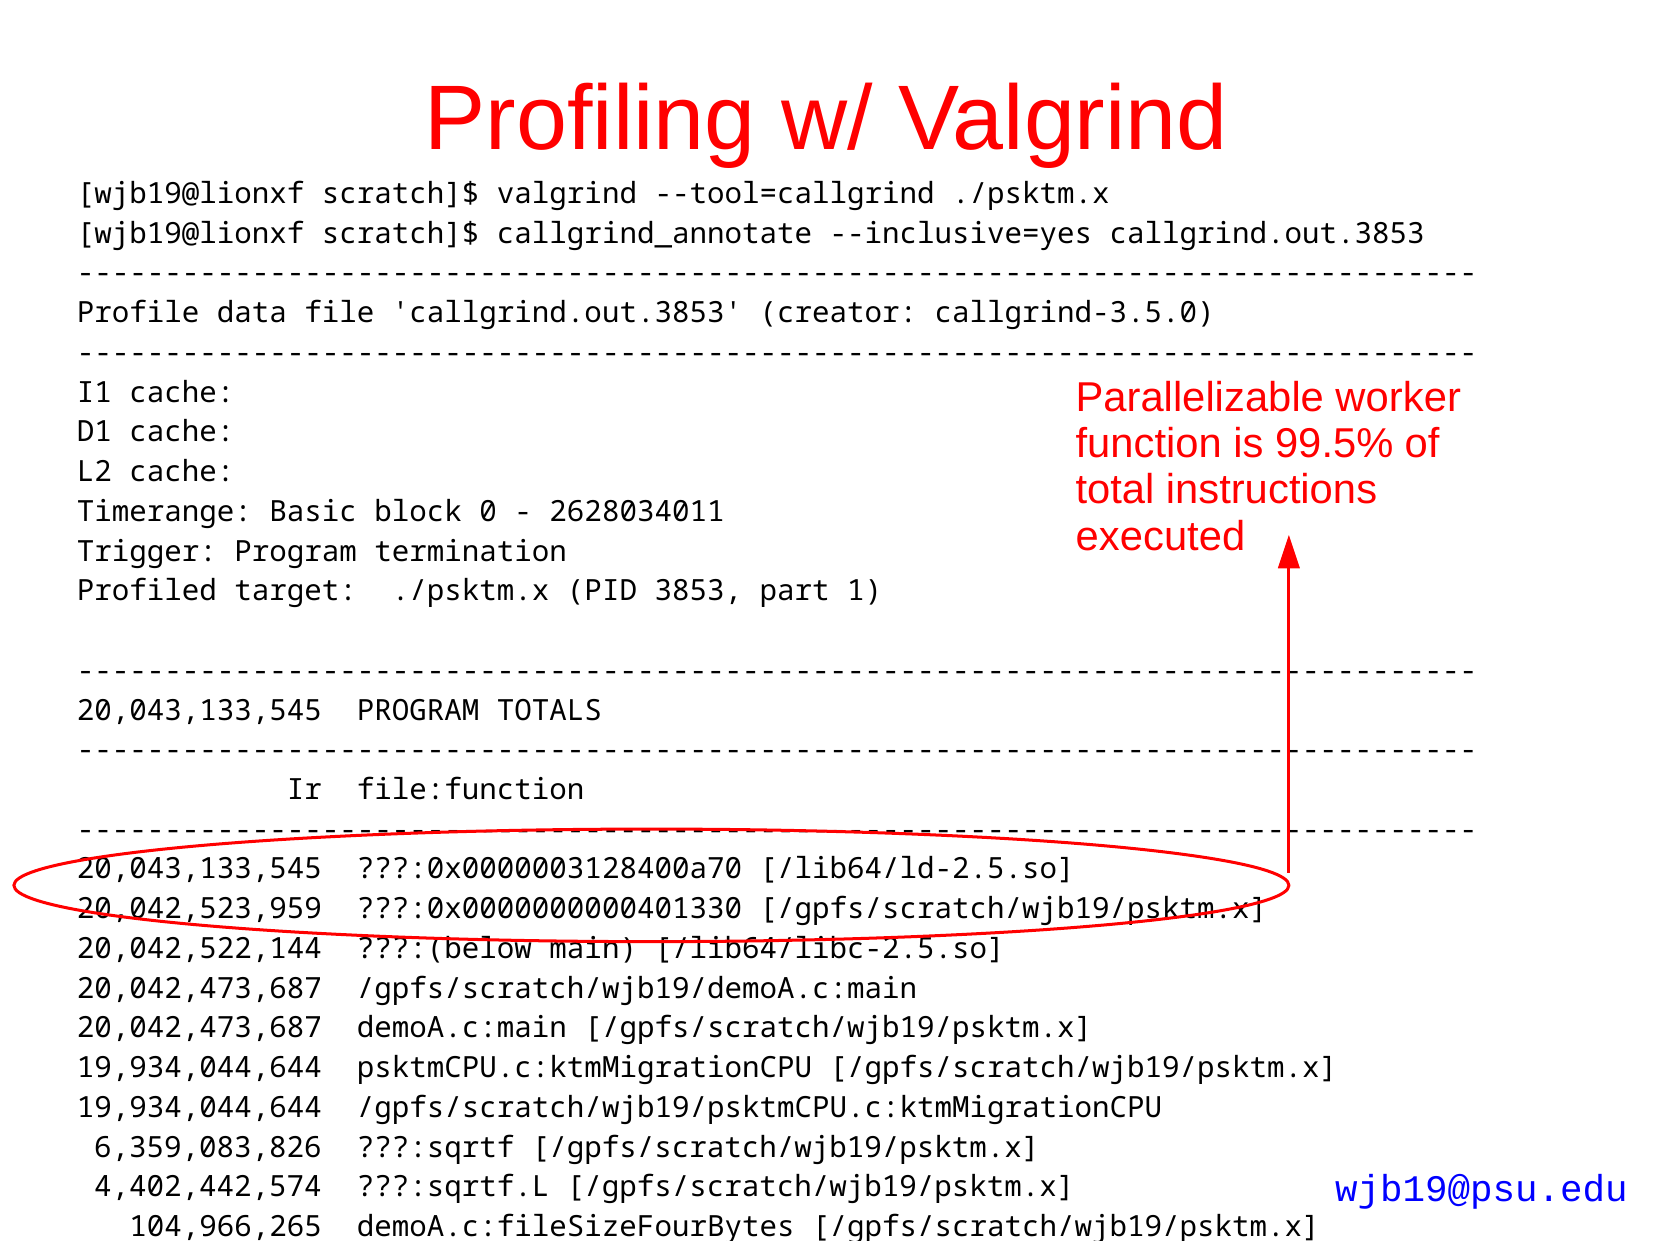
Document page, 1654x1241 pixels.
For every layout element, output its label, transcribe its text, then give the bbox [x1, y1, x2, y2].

text_box wjb19@psu.edu [1320, 1162, 1643, 1220]
text_box Parallelizable worker function is 99.5% of total instructions executed [1060, 365, 1544, 567]
title Profiling w/ Valgrind [82, 13, 1571, 222]
subtitle [wjb19@lionxf scratch]$ valgrind --tool=callgrind ./psktm.x [wjb19@lionxf scratch]$ callgrind_annotate --inclusive=yes callgrind.out.3853 -------------------------------------------------------------------------------- Profile data file 'callgrind.out.3853' (creator: callgrind-3.5.0) -------------------------------------------------------------------------------- I1 cache: D1 cache: L2 cache: Timerange: Basic block 0 - 2628034011 Trigger: Program termination Profiled target: ./psktm.x (PID 3853, part 1) -------------------------------------------------------------------------------- 20,043,133,545 PROGRAM TOTALS -------------------------------------------------------------------------------- Ir file:function -------------------------------------------------------------------------------- 20,043,133,545 ???:0x0000003128400a70 [/lib64/ld-2.5.so] 20,042,523,959 ???:0x0000000000401330 [/gpfs/scratch/wjb19/psktm.x] 20,042,522,144 ???:(below main) [/lib64/libc-2.5.so] 20,042,473,687 /gpfs/scratch/wjb19/demoA.c:main 20,042,473,687 demoA.c:main [/gpfs/scratch/wjb19/psktm.x] 19,934,044,644 psktmCPU.c:ktmMigrationCPU [/gpfs/scratch/wjb19/psktm.x] 19,934,044,644 /gpfs/scratch/wjb19/psktmCPU.c:ktmMigrationCPU 6,359,083,826 ???:sqrtf [/gpfs/scratch/wjb19/psktm.x] 4,402,442,574 ???:sqrtf.L [/gpfs/scratch/wjb19/psktm.x] 104,966,265 demoA.c:fileSizeFourBytes [/gpfs/scratch/wjb19/psktm.x] [76, 831, 1287, 940]
subtitle [wjb19@lionxf scratch]$ valgrind --tool=callgrind ./psktm.x [wjb19@lionxf scratch]$ callgrind_annotate --inclusive=yes callgrind.out.3853 -------------------------------------------------------------------------------- Profile data file 'callgrind.out.3853' (creator: callgrind-3.5.0) -------------------------------------------------------------------------------- I1 cache: D1 cache: L2 cache: Timerange: Basic block 0 - 2628034011 Trigger: Program termination Profiled target: ./psktm.x (PID 3853, part 1) -------------------------------------------------------------------------------- 20,043,133,545 PROGRAM TOTALS -------------------------------------------------------------------------------- Ir file:function -------------------------------------------------------------------------------- 20,043,133,545 ???:0x0000003128400a70 [/lib64/ld-2.5.so] 20,042,523,959 ???:0x0000000000401330 [/gpfs/scratch/wjb19/psktm.x] 20,042,522,144 ???:(below main) [/lib64/libc-2.5.so] 20,042,473,687 /gpfs/scratch/wjb19/demoA.c:main 20,042,473,687 demoA.c:main [/gpfs/scratch/wjb19/psktm.x] 19,934,044,644 psktmCPU.c:ktmMigrationCPU [/gpfs/scratch/wjb19/psktm.x] 19,934,044,644 /gpfs/scratch/wjb19/psktmCPU.c:ktmMigrationCPU 6,359,083,826 ???:sqrtf [/gpfs/scratch/wjb19/psktm.x] 4,402,442,574 ???:sqrtf.L [/gpfs/scratch/wjb19/psktm.x] 104,966,265 demoA.c:fileSizeFourBytes [/gpfs/scratch/wjb19/psktm.x] [76, 172, 1565, 1130]
